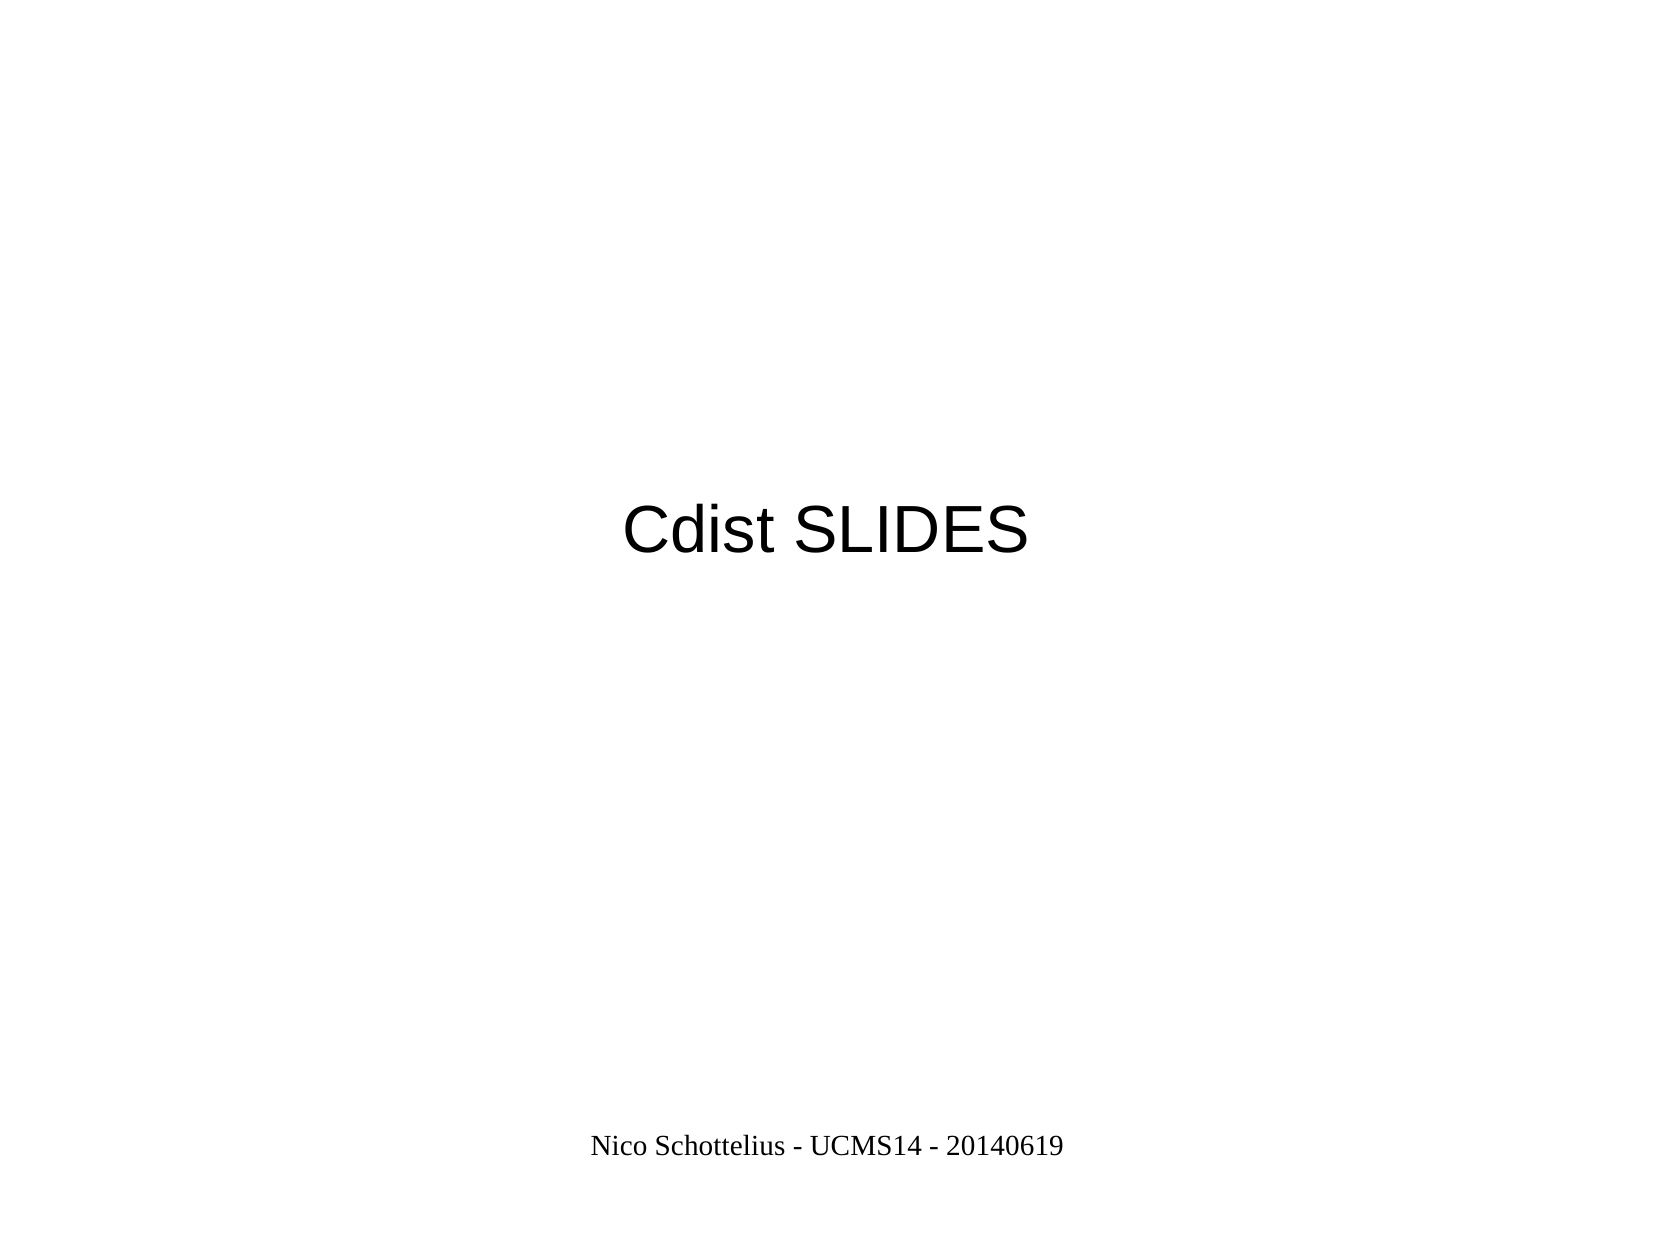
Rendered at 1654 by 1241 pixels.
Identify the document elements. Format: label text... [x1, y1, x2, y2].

subtitle Cdist SLIDES [82, 49, 1571, 1010]
